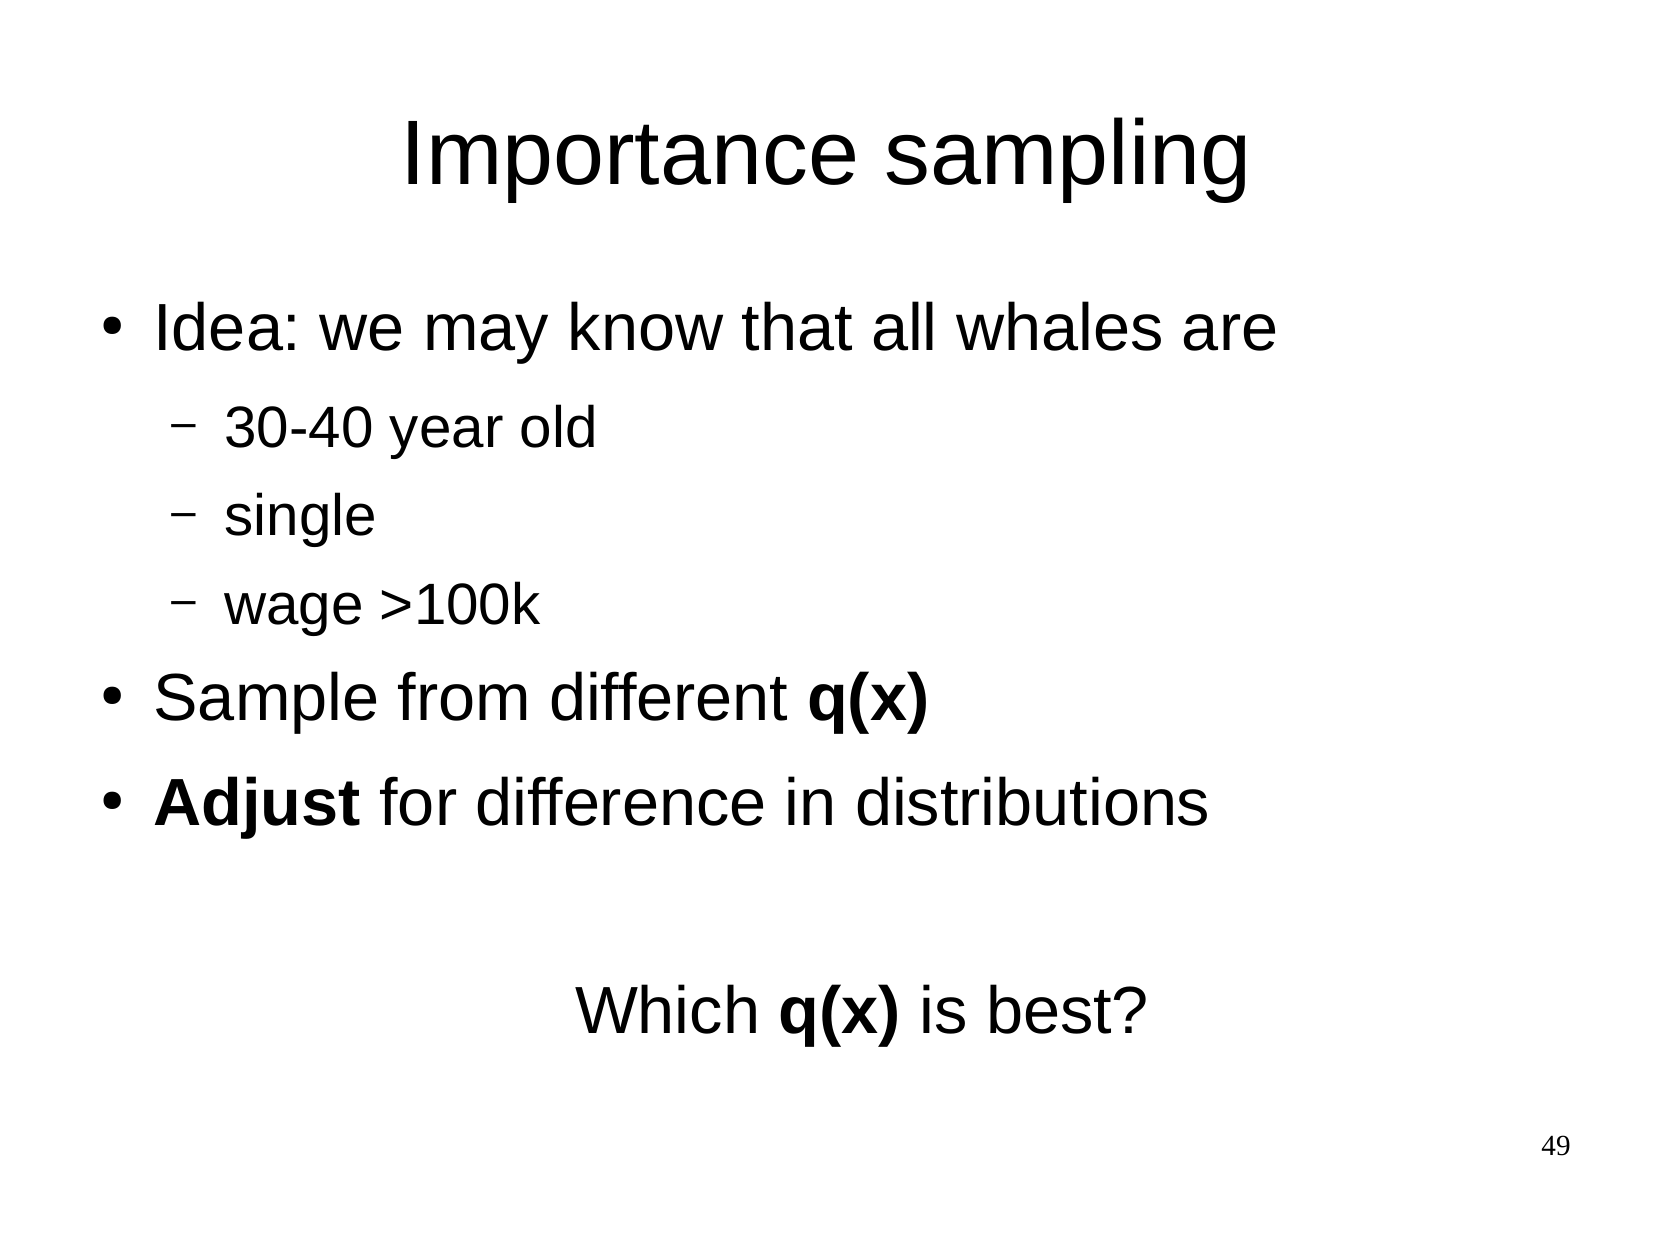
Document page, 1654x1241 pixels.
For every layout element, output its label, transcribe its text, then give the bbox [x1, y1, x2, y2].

title Importance sampling [82, 49, 1571, 257]
list Idea: we may know that all whales are 30-40 year old single wage >100k Sample from different q(x) Adjust for difference in distributions Which q(x) is best? [82, 290, 1571, 1149]
